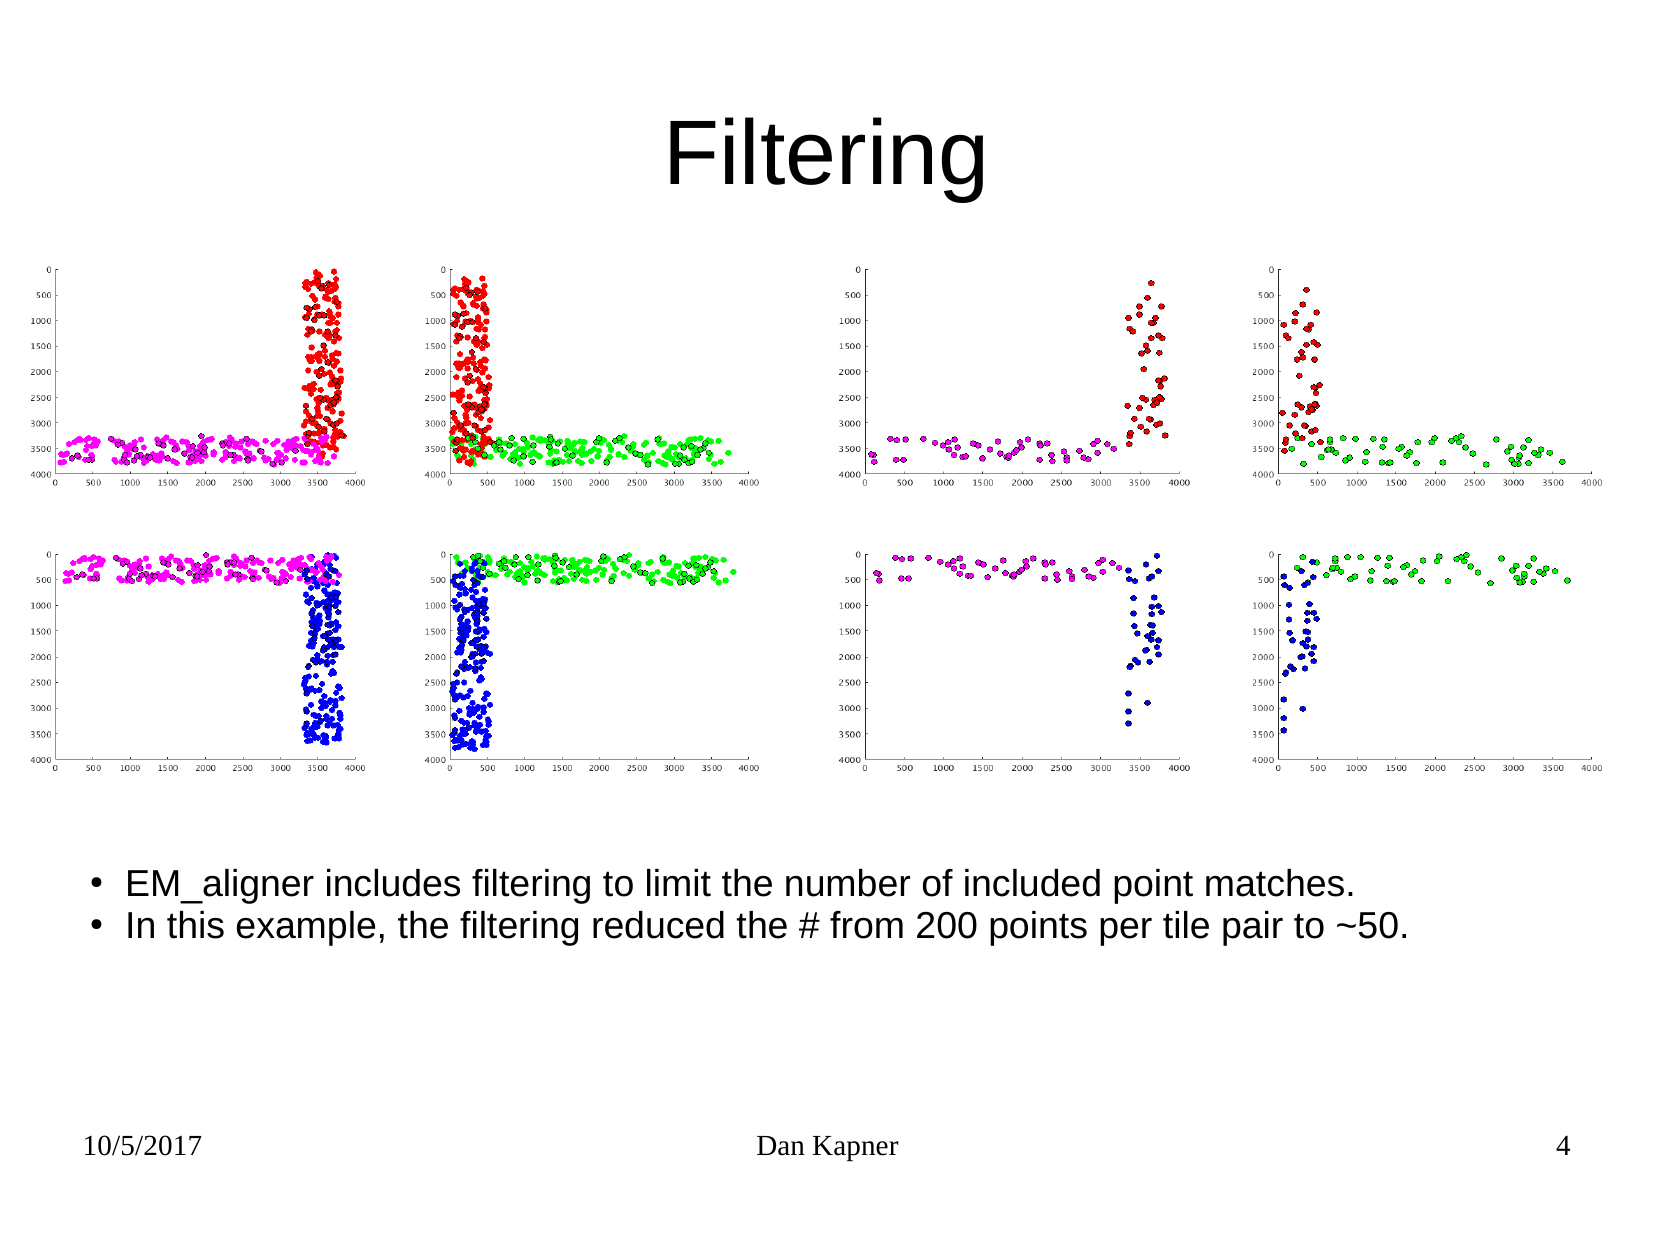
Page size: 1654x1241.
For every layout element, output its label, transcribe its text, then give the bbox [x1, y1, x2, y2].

text_box EM_aligner includes filtering to limit the number of included point matches. In this example, the filtering reduced the # from 200 points per tile pair to ~50. [75, 855, 1576, 996]
picture [0, 225, 780, 826]
title Filtering [82, 49, 1571, 257]
picture [795, 225, 1635, 826]
